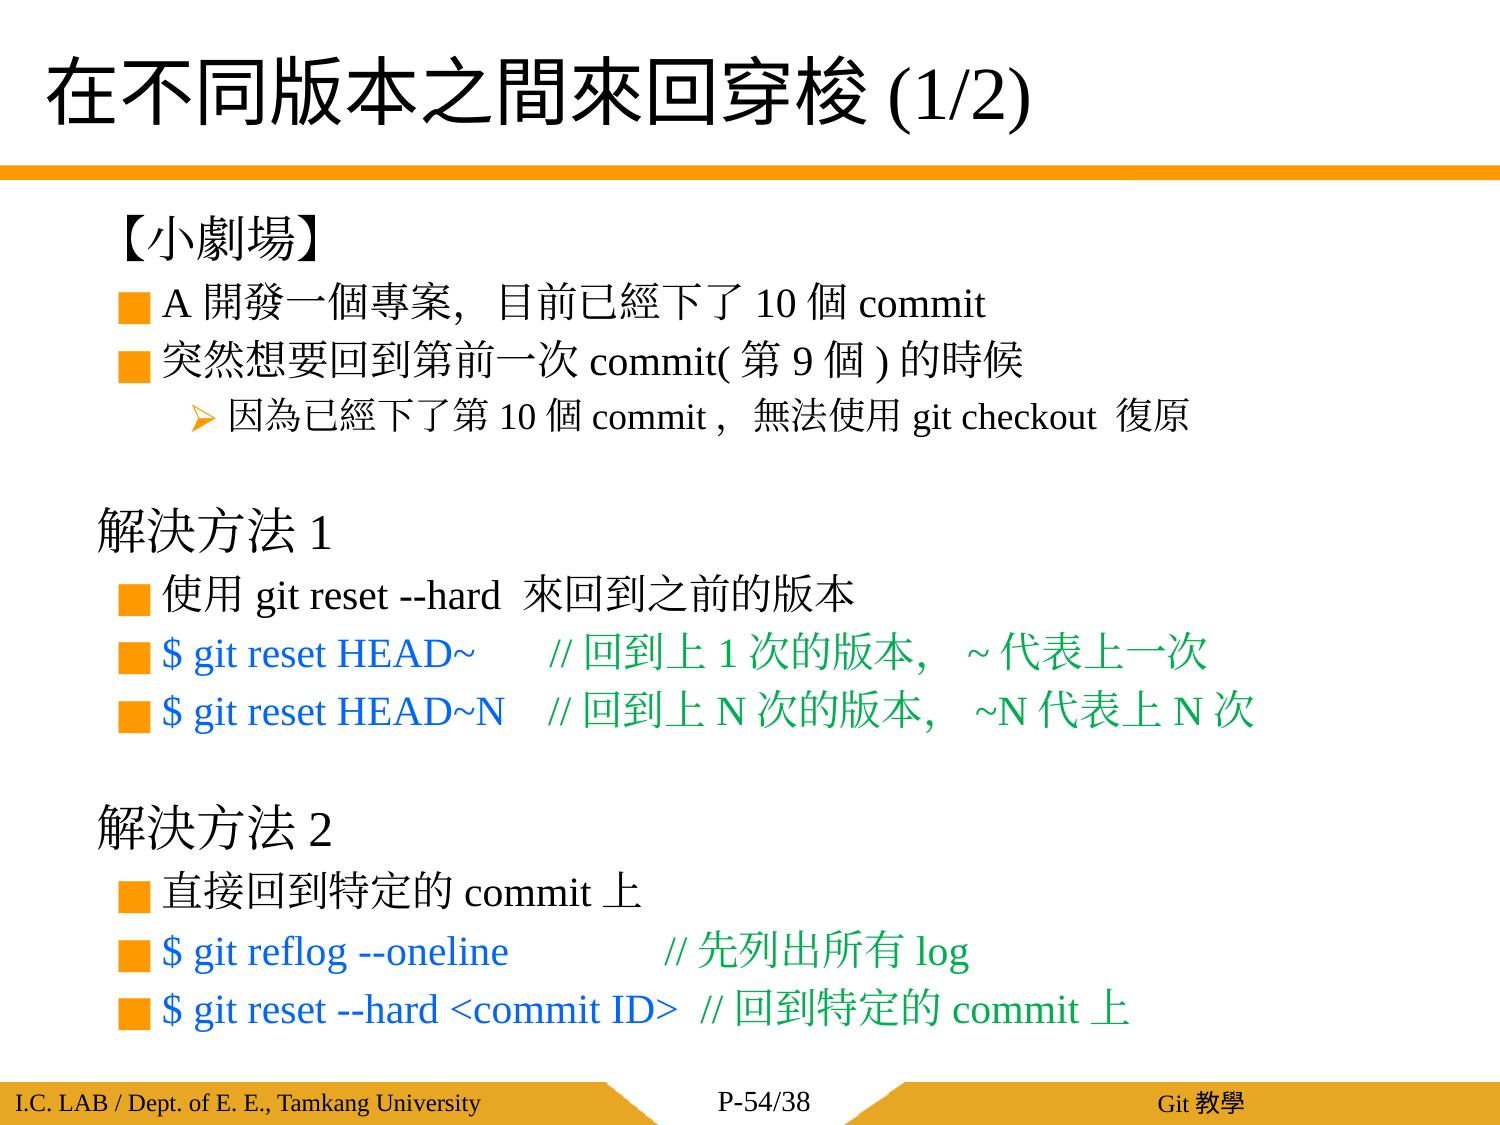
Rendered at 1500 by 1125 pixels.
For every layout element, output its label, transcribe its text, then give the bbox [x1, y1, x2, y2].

list 【小劇場】 A開發一個專案，目前已經下了10個commit 突然想要回到第前一次commit(第9個)的時候 因為已經下了第10個commit，無法使用git checkout 復原 解決方法1 使用git reset --hard 來回到之前的版本 $ git reset HEAD~ //回到上1次的版本，~代表上一次 $ git reset HEAD~N //回到上N次的版本，~N代表上N次 解決方法2 直接回到特定的commit上 $ git reflog --oneline //先列出所有log $ git reset --hard <commit ID> //回到特定的commit上 [24, 200, 1463, 1074]
title 在不同版本之間來回穿梭(1/2) [29, 19, 1459, 161]
picture [842, 1082, 1500, 1125]
picture [0, 1082, 658, 1125]
